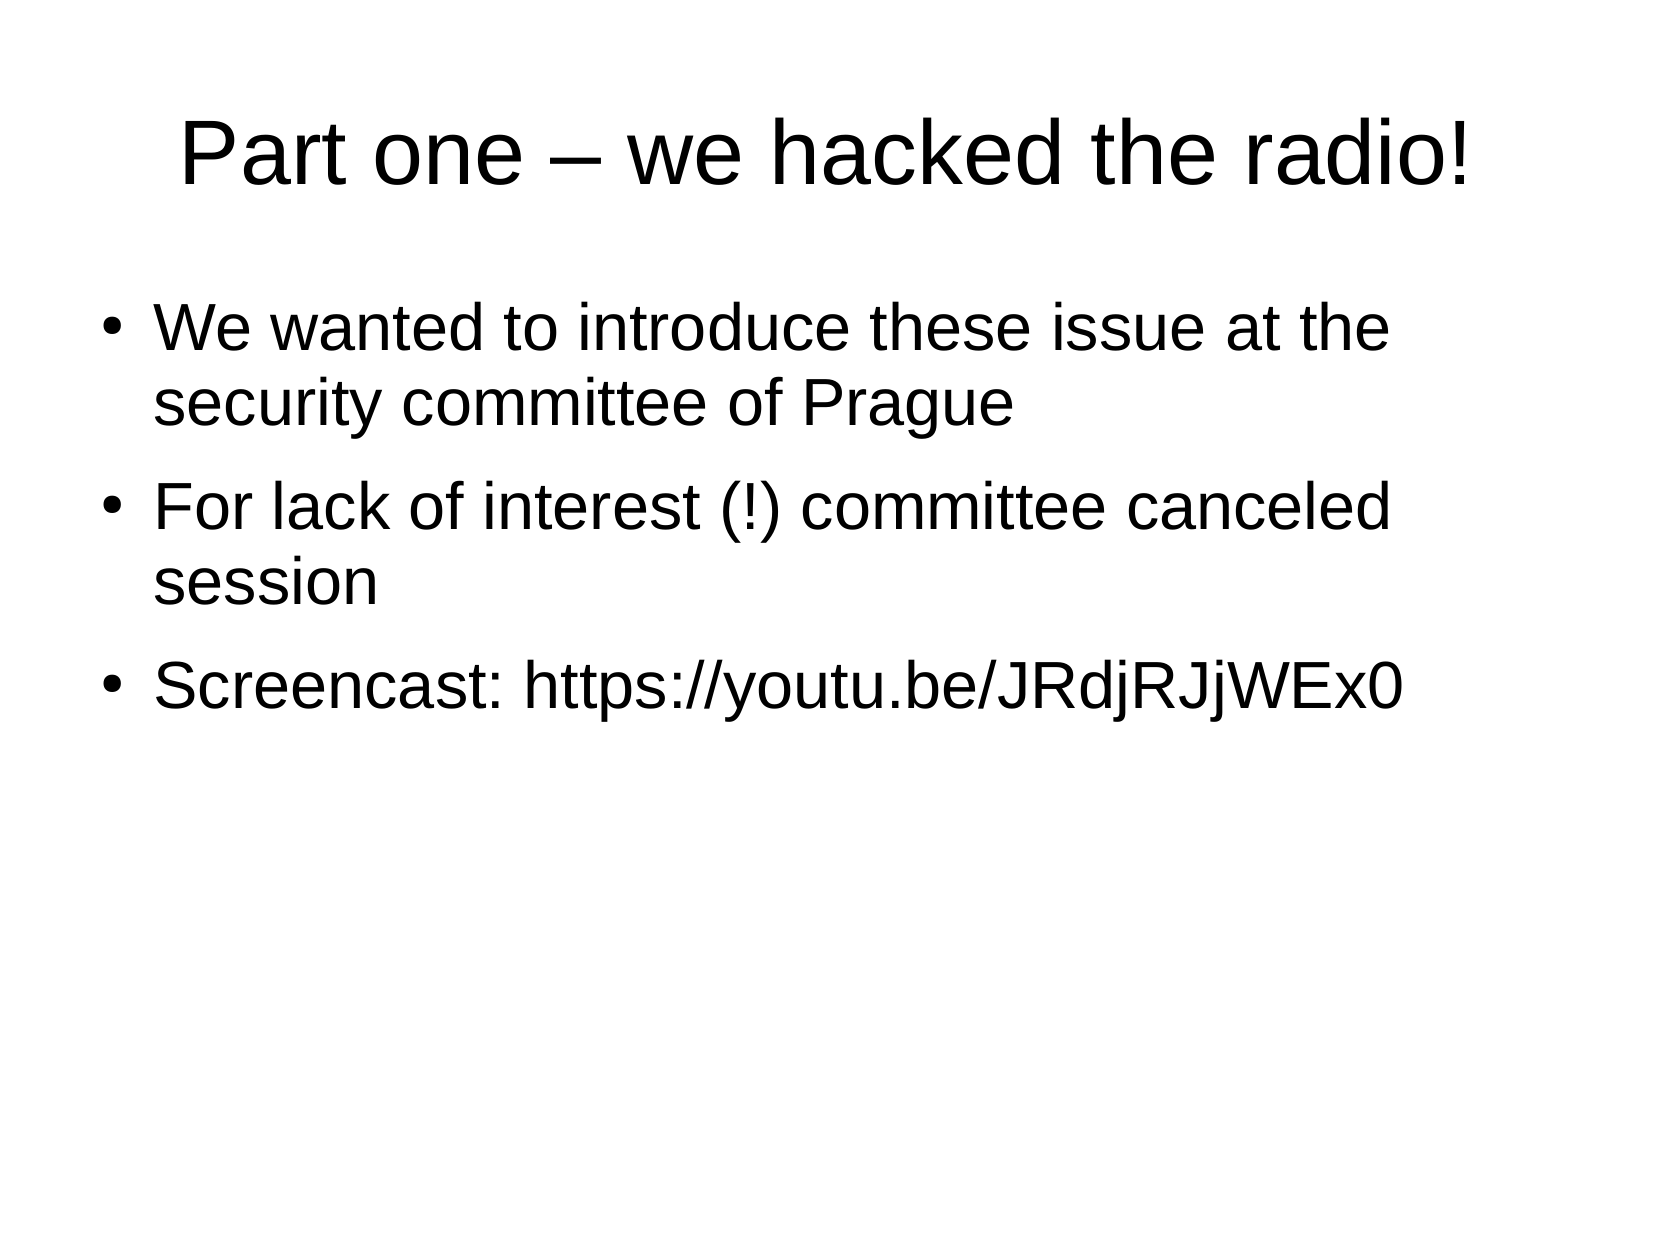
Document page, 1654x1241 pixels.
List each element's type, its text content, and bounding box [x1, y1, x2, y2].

title Part one – we hacked the radio! [82, 49, 1571, 257]
list We wanted to introduce these issue at the security committee of Prague For lack of interest (!) committee canceled session Screencast: https://youtu.be/JRdjRJjWEx0 [82, 290, 1571, 1010]
